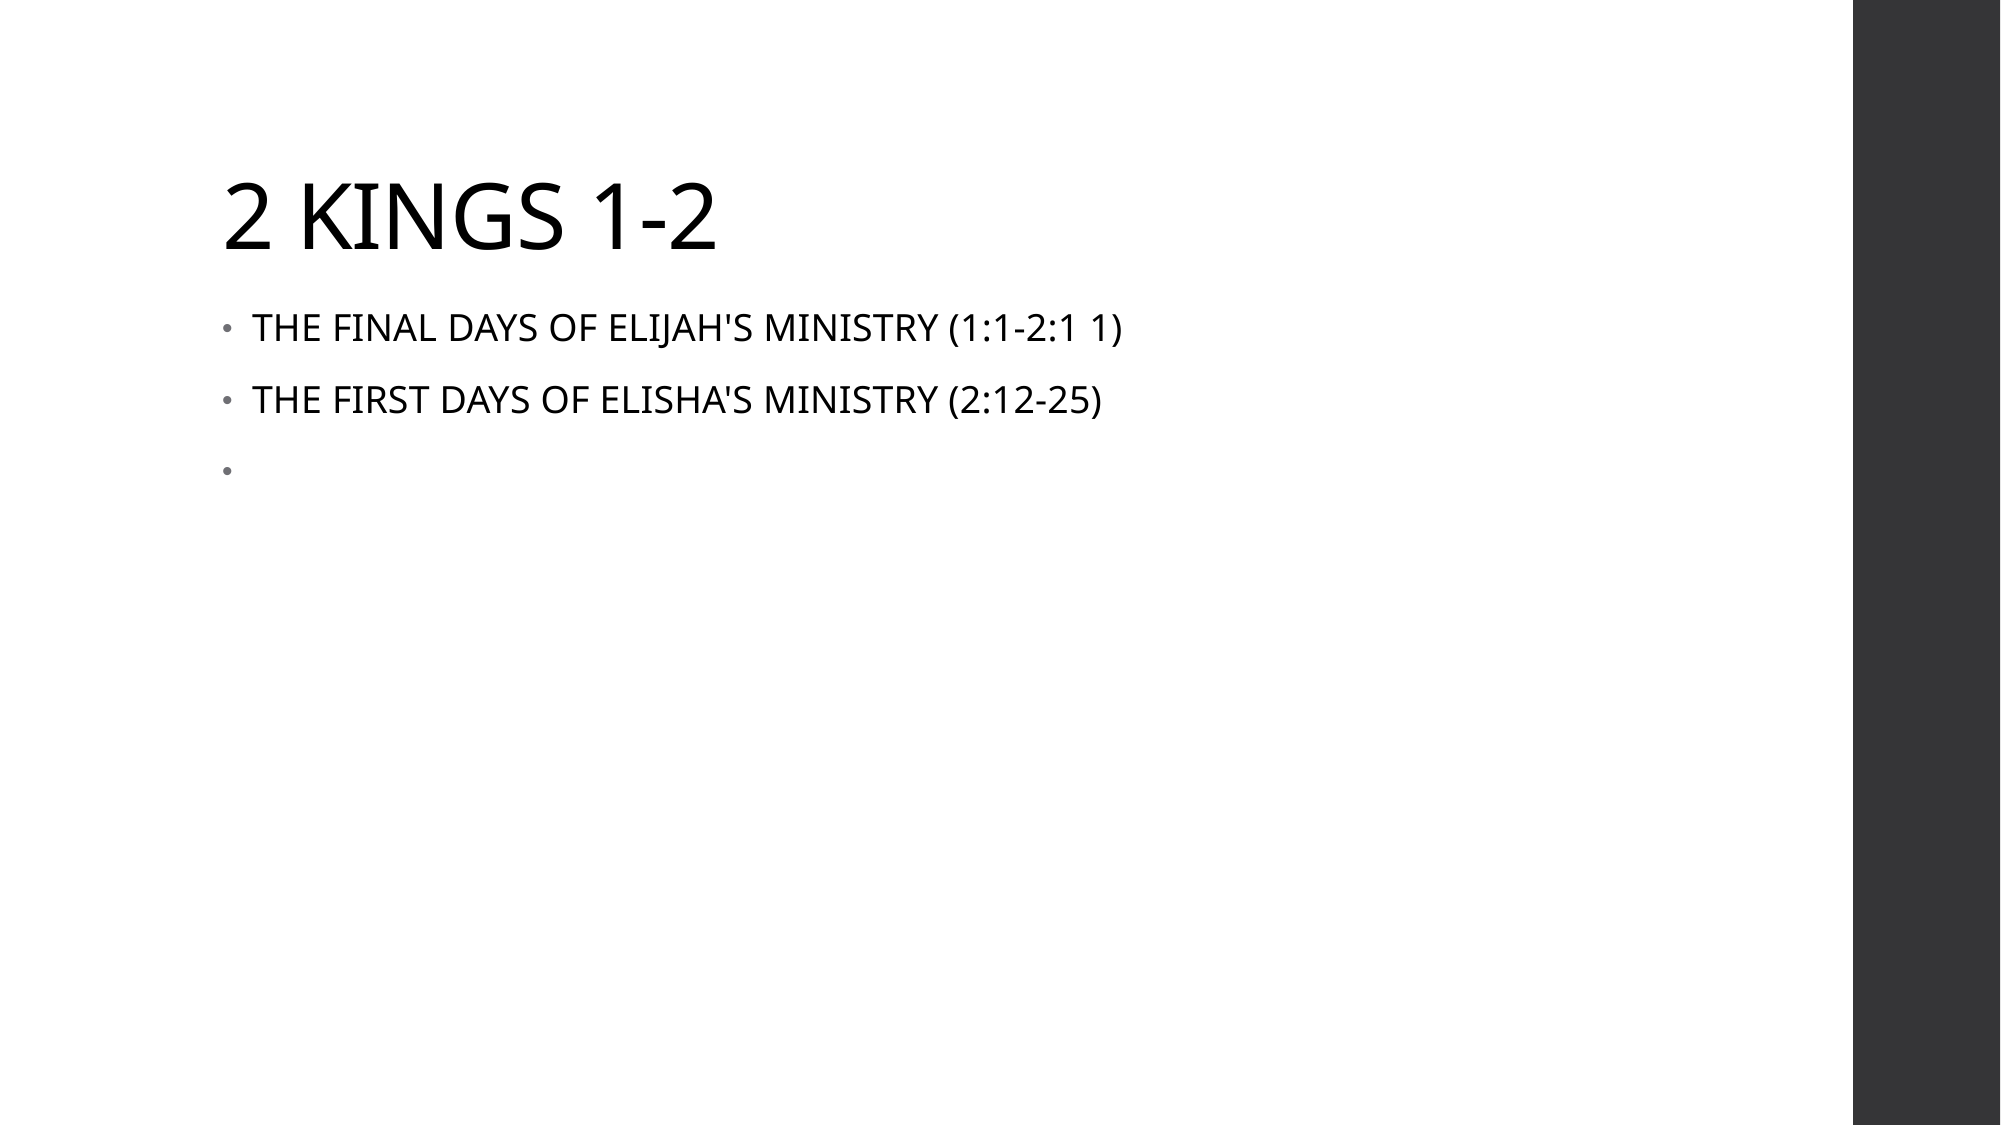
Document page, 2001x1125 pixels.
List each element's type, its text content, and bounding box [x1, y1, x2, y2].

title 2 KINGS 1-2 [206, 60, 1797, 278]
list THE FINAL DAYS OF ELIJAH'S MINISTRY (1:1-2:1 1) THE FIRST DAYS OF ELISHA'S MINISTRY (2:12-25) [206, 299, 1617, 1014]
